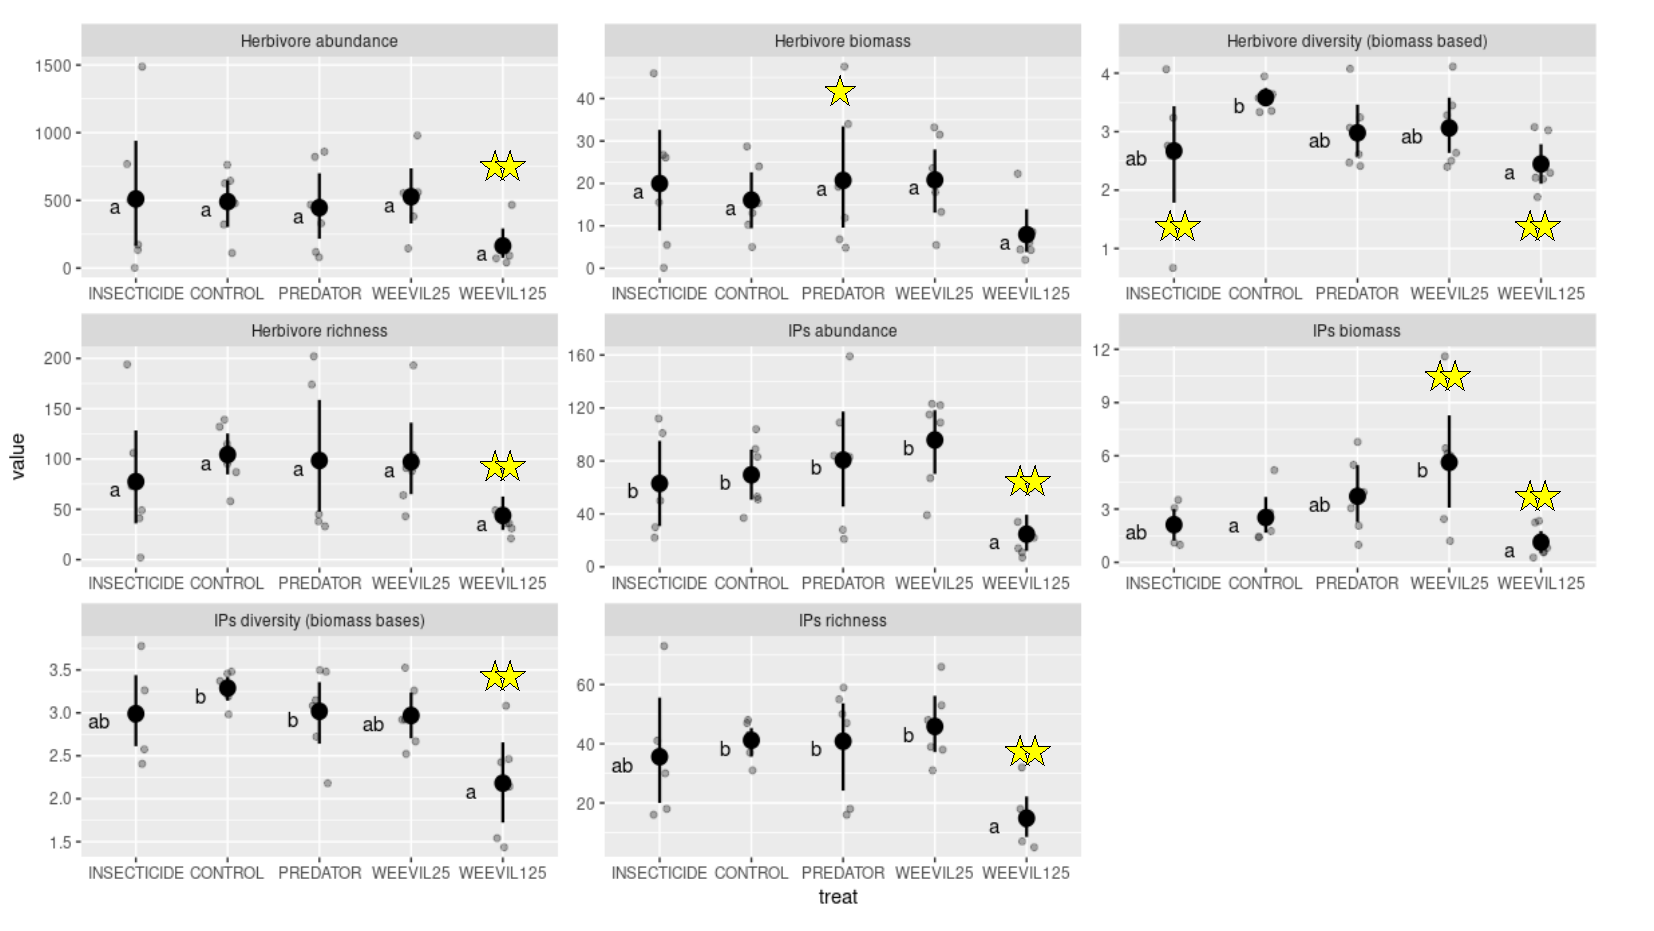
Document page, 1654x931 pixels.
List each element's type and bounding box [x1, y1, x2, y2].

text_box [1155, 210, 1201, 241]
text_box [825, 75, 856, 106]
text_box [1515, 480, 1561, 511]
text_box [1005, 735, 1051, 766]
text_box [480, 150, 526, 181]
text_box [1515, 210, 1561, 241]
text_box [1425, 360, 1471, 391]
picture [0, 14, 1606, 919]
text_box [1005, 465, 1051, 496]
text_box [480, 450, 526, 481]
text_box [480, 660, 526, 691]
